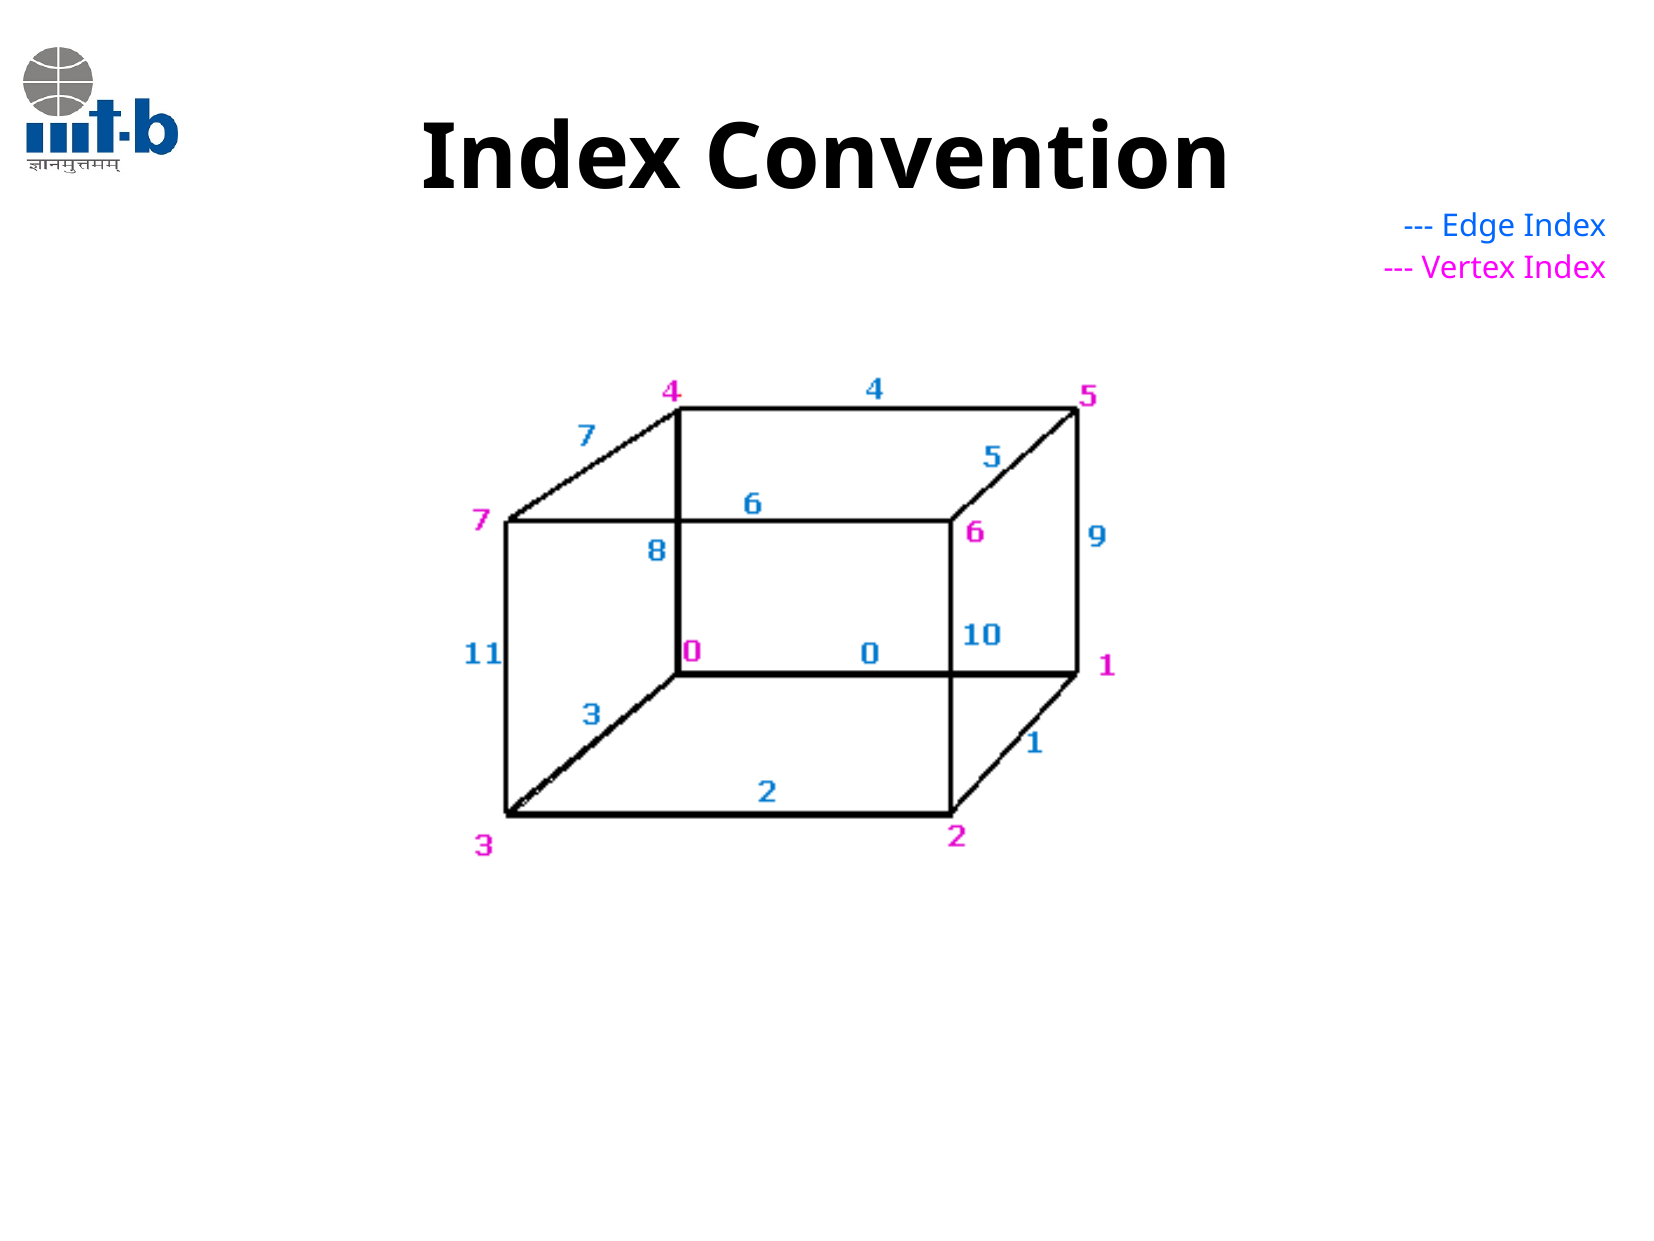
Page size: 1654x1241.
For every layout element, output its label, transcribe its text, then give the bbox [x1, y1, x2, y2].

title --- Edge Index --- Vertex Index [1181, 200, 1607, 290]
title Index Convention [82, 49, 1571, 257]
picture [23, 35, 178, 189]
picture [448, 367, 1134, 868]
